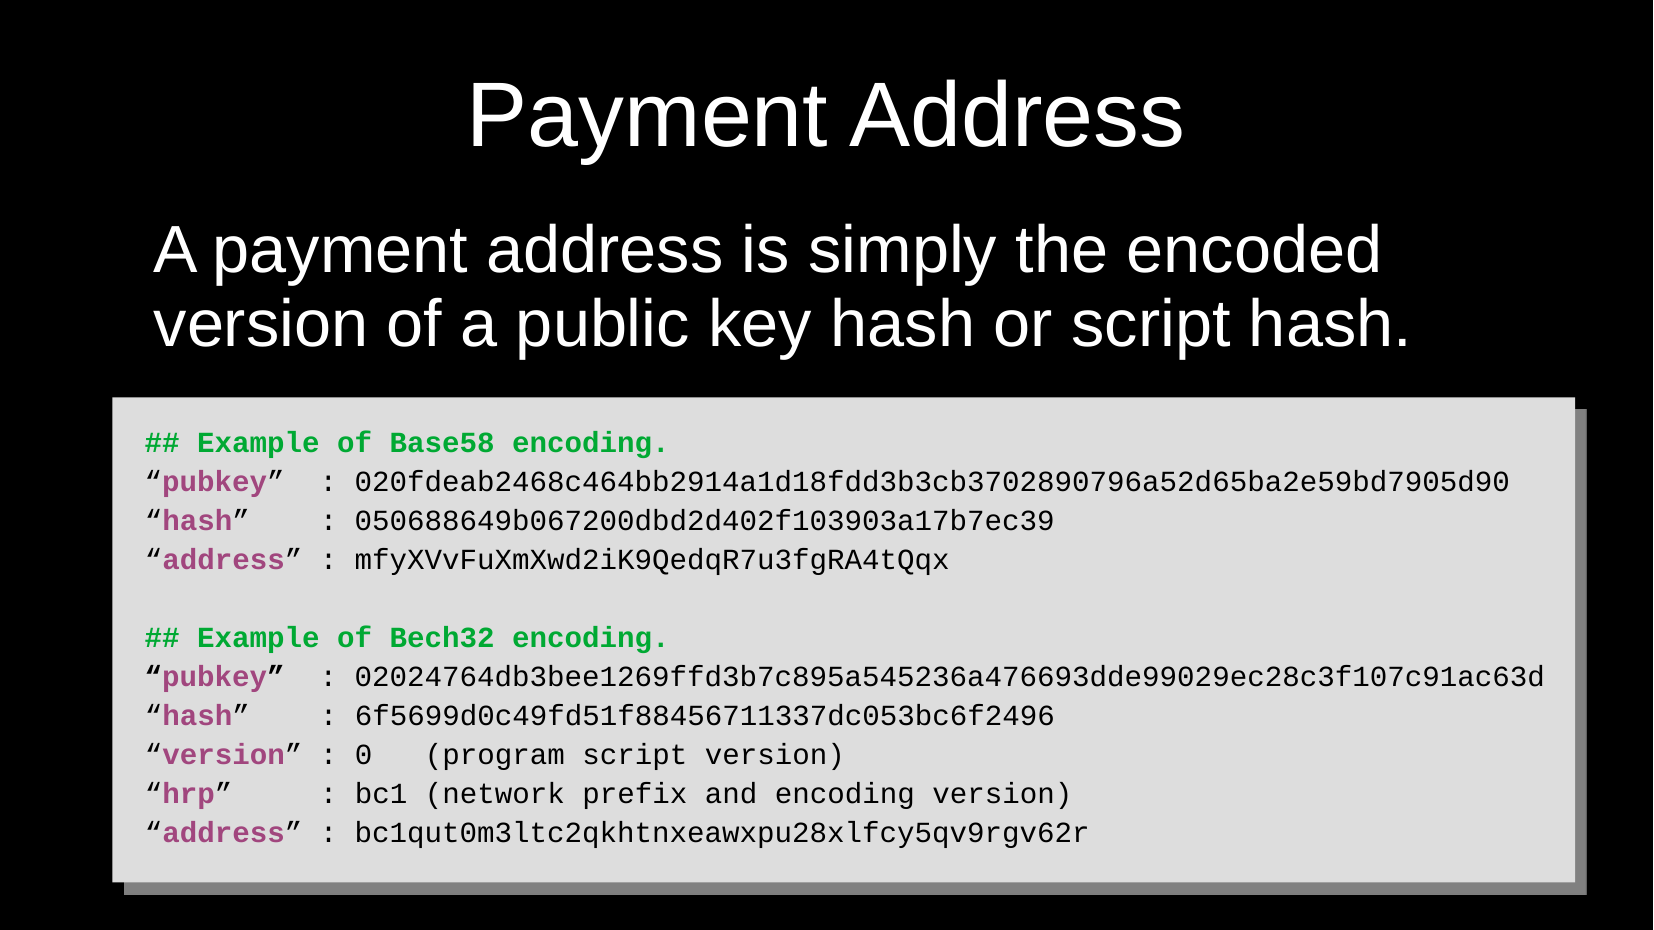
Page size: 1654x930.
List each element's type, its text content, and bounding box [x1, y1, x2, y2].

list A payment address is simply the encoded version of a public key hash or script hash. [82, 211, 1571, 370]
title Payment Address [82, 37, 1571, 193]
text_box ## Example of Base58 encoding. “pubkey” : 020fdeab2468c464bb2914a1d18fdd3b3cb3702890796a52d65ba2e59bd7905d90 “hash” : 050688649b067200dbd2d402f103903a17b7ec39 “address” : mfyXVvFuXmXwd2iK9QedqR7u3fgRA4tQqx ## Example of Bech32 encoding. “pubkey” : 02024764db3bee1269ffd3b7c895a545236a476693dde99029ec28c3f107c91ac63d “hash” : 6f5699d0c49fd51f88456711337dc053bc6f2496 “version” : 0 (program script version) “hrp” : bc1 (network prefix and encoding version) “address” : bc1qut0m3ltc2qkhtnxeawxpu28xlfcy5qv9rgv62r [112, 397, 1576, 883]
